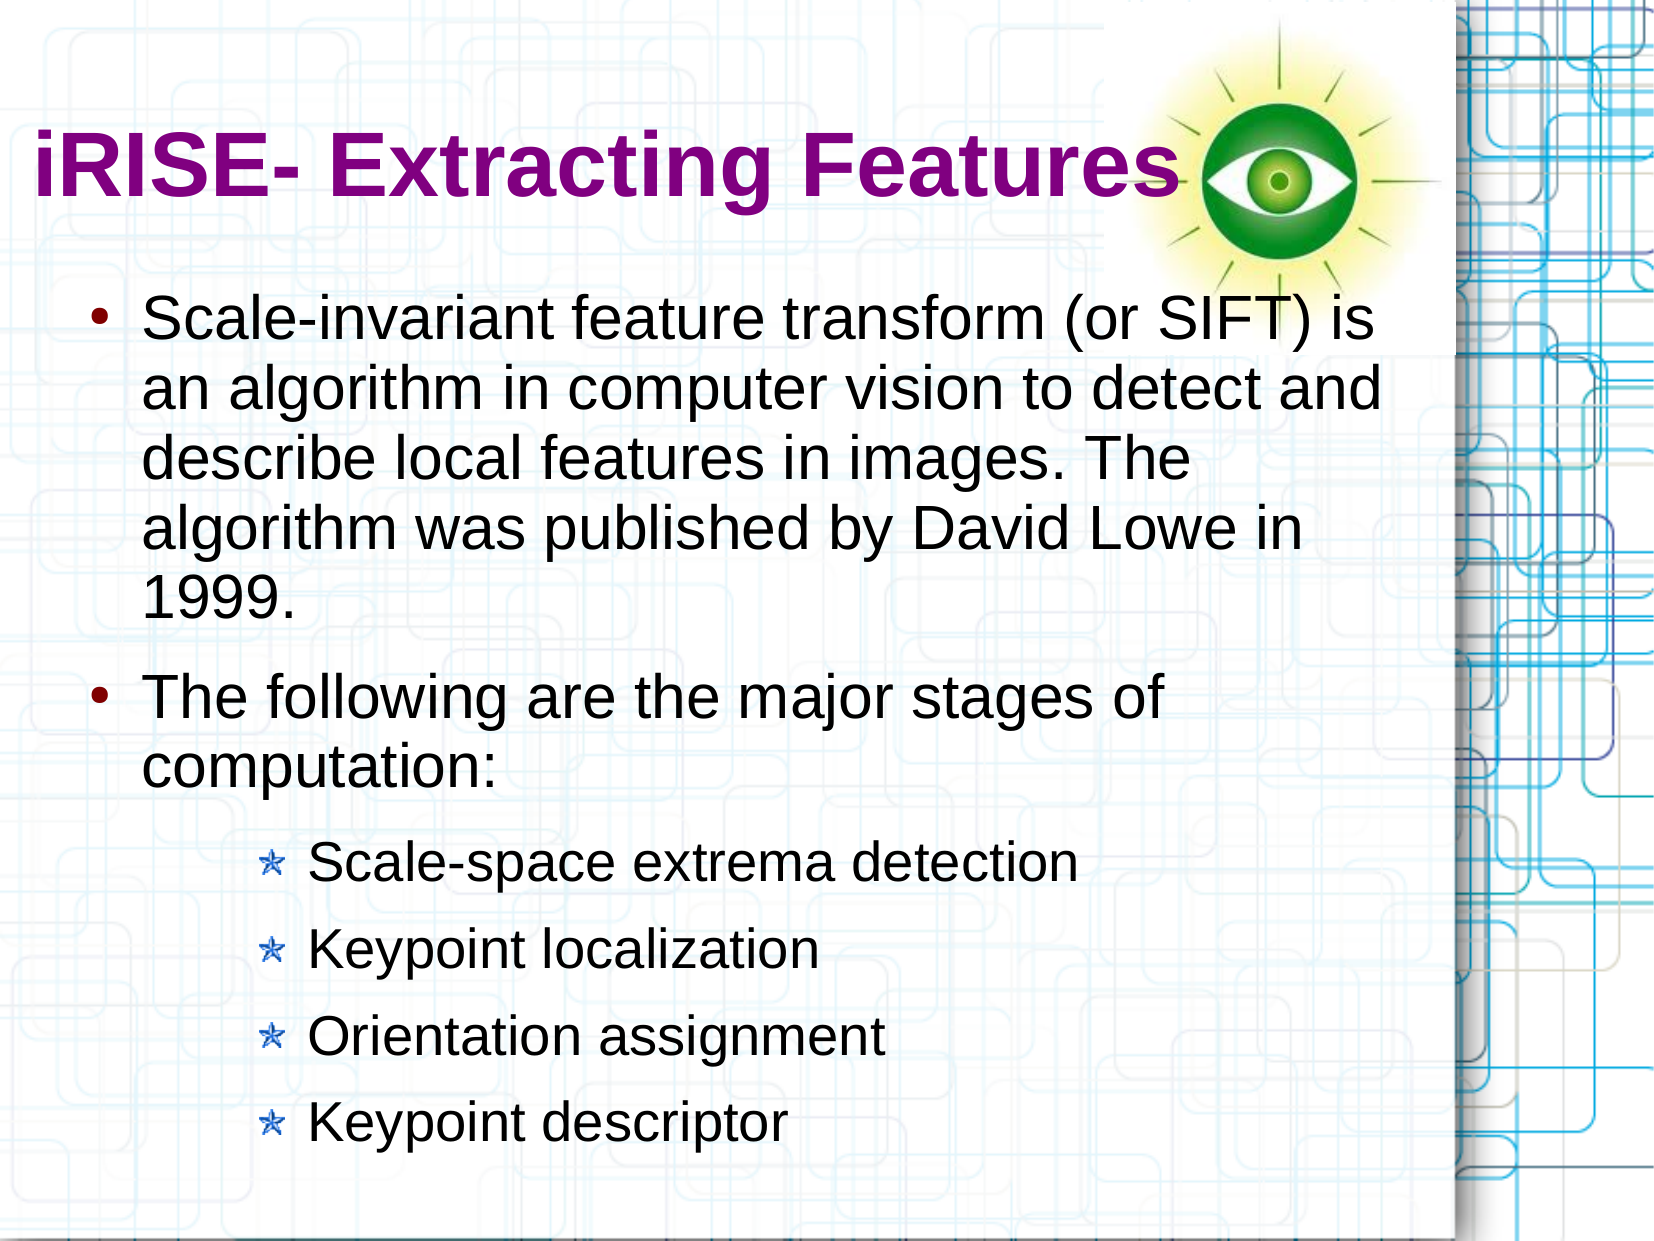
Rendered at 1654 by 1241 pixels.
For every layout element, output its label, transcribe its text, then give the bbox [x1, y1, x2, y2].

title iRISE- Extracting Features [0, 61, 1288, 269]
picture [0, 0, 1654, 1241]
list Scale-invariant feature transform (or SIFT) is an algorithm in computer vision to detect and describe local features in images. The algorithm was published by David Lowe in 1999. The following are the major stages of computation: Scale-space extrema detection Keypoint localization Orientation assignment Keypoint descriptor [70, 283, 1406, 1154]
